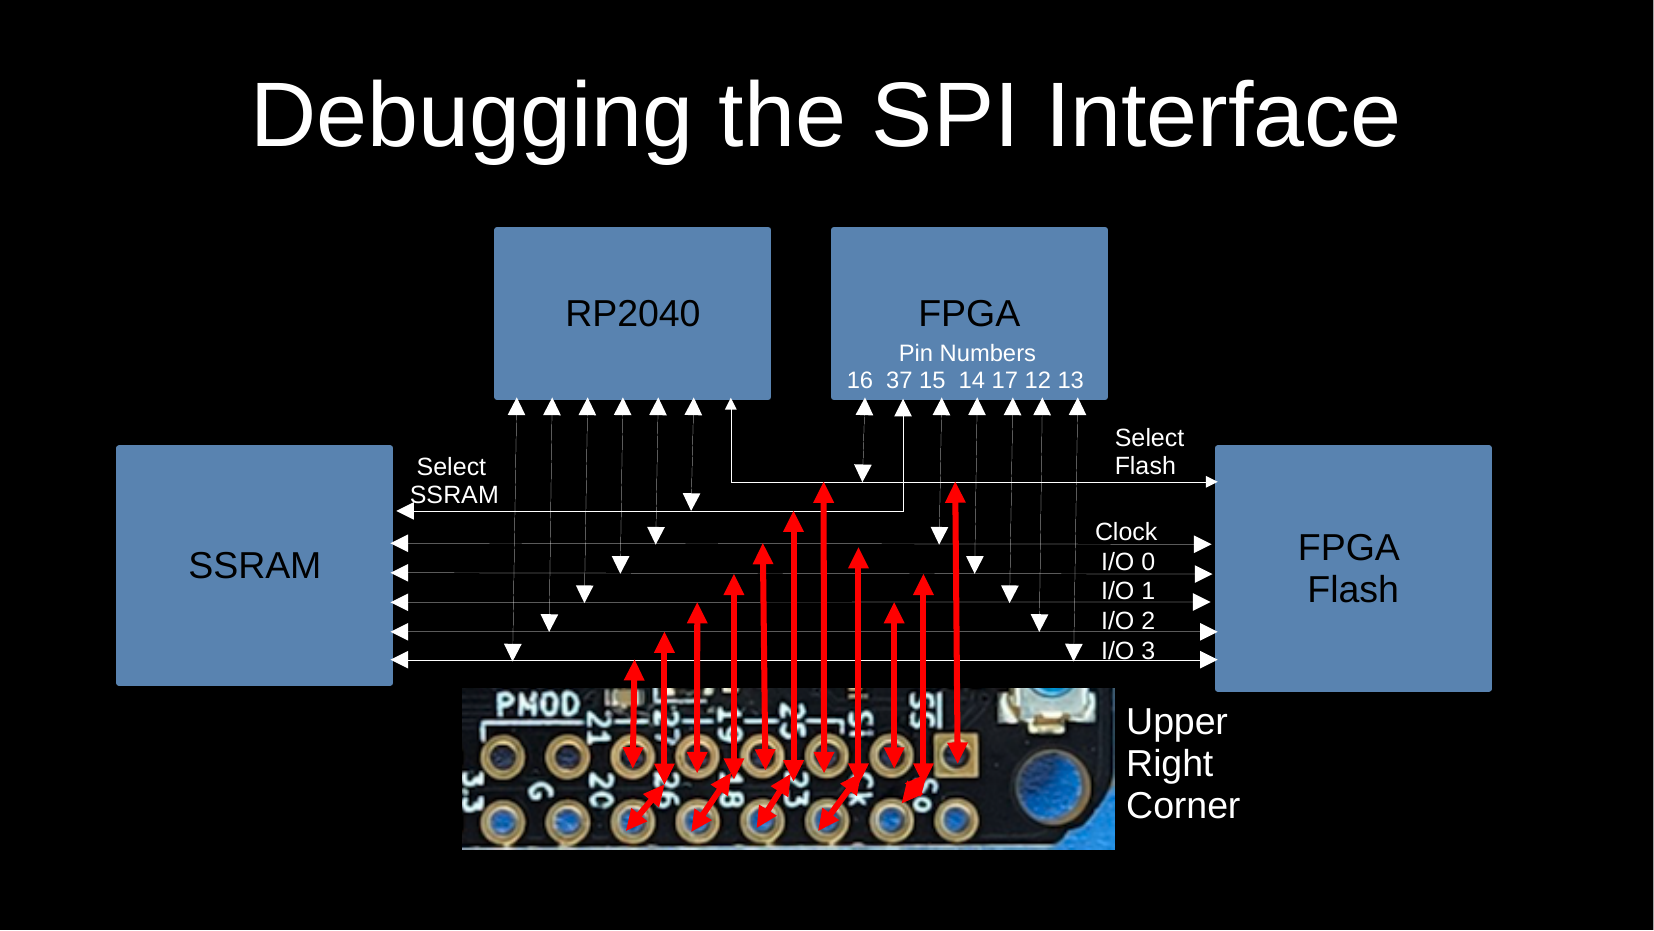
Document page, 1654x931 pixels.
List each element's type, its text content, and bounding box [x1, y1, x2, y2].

text_box I/O 2 [1086, 599, 1170, 628]
text_box Select SSRAM [394, 445, 616, 517]
title Debugging the SPI Interface [82, 37, 1571, 193]
text_box Upper Right Corner [1111, 692, 1467, 834]
text_box I/O 0 [1086, 540, 1171, 584]
text_box I/O 1 [1086, 584, 1170, 599]
text_box I/O 3 [1086, 628, 1170, 672]
text_box Pin Numbers 16 37 15 14 17 12 13 [832, 332, 1116, 411]
text_box RP2040 [497, 229, 769, 398]
text_box FPGA Flash [1217, 448, 1489, 689]
text_box Clock [1080, 510, 1173, 554]
picture [462, 688, 1115, 850]
text_box FPGA [833, 229, 1106, 332]
text_box Select Flash [1086, 416, 1206, 487]
text_box SSRAM [119, 448, 391, 683]
